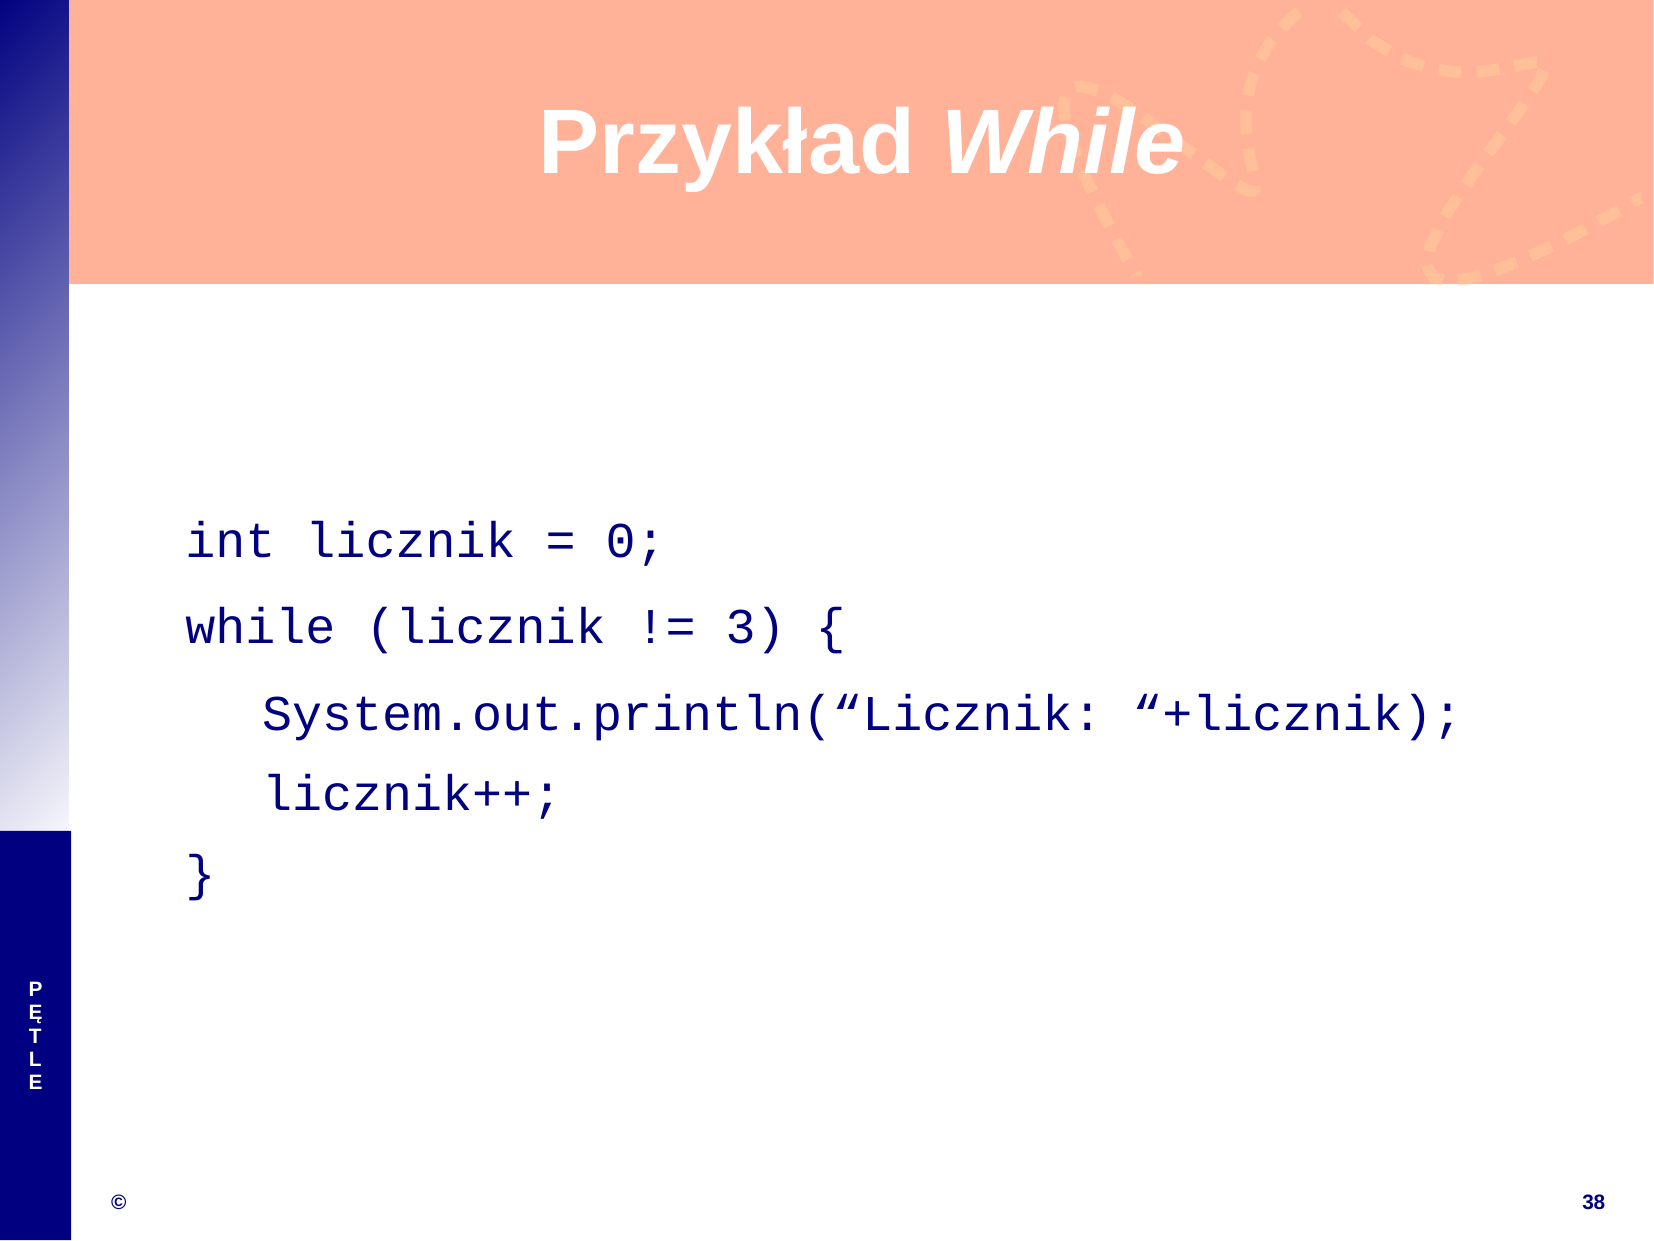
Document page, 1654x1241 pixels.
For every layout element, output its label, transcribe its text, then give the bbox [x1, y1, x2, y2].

list int licznik = 0; while (licznik != 3) { System.out.println(“Licznik: “+licznik); licznik++; } [167, 516, 1557, 950]
title Przykład While [70, 37, 1654, 246]
text_box P Ę T L E [0, 830, 71, 1241]
